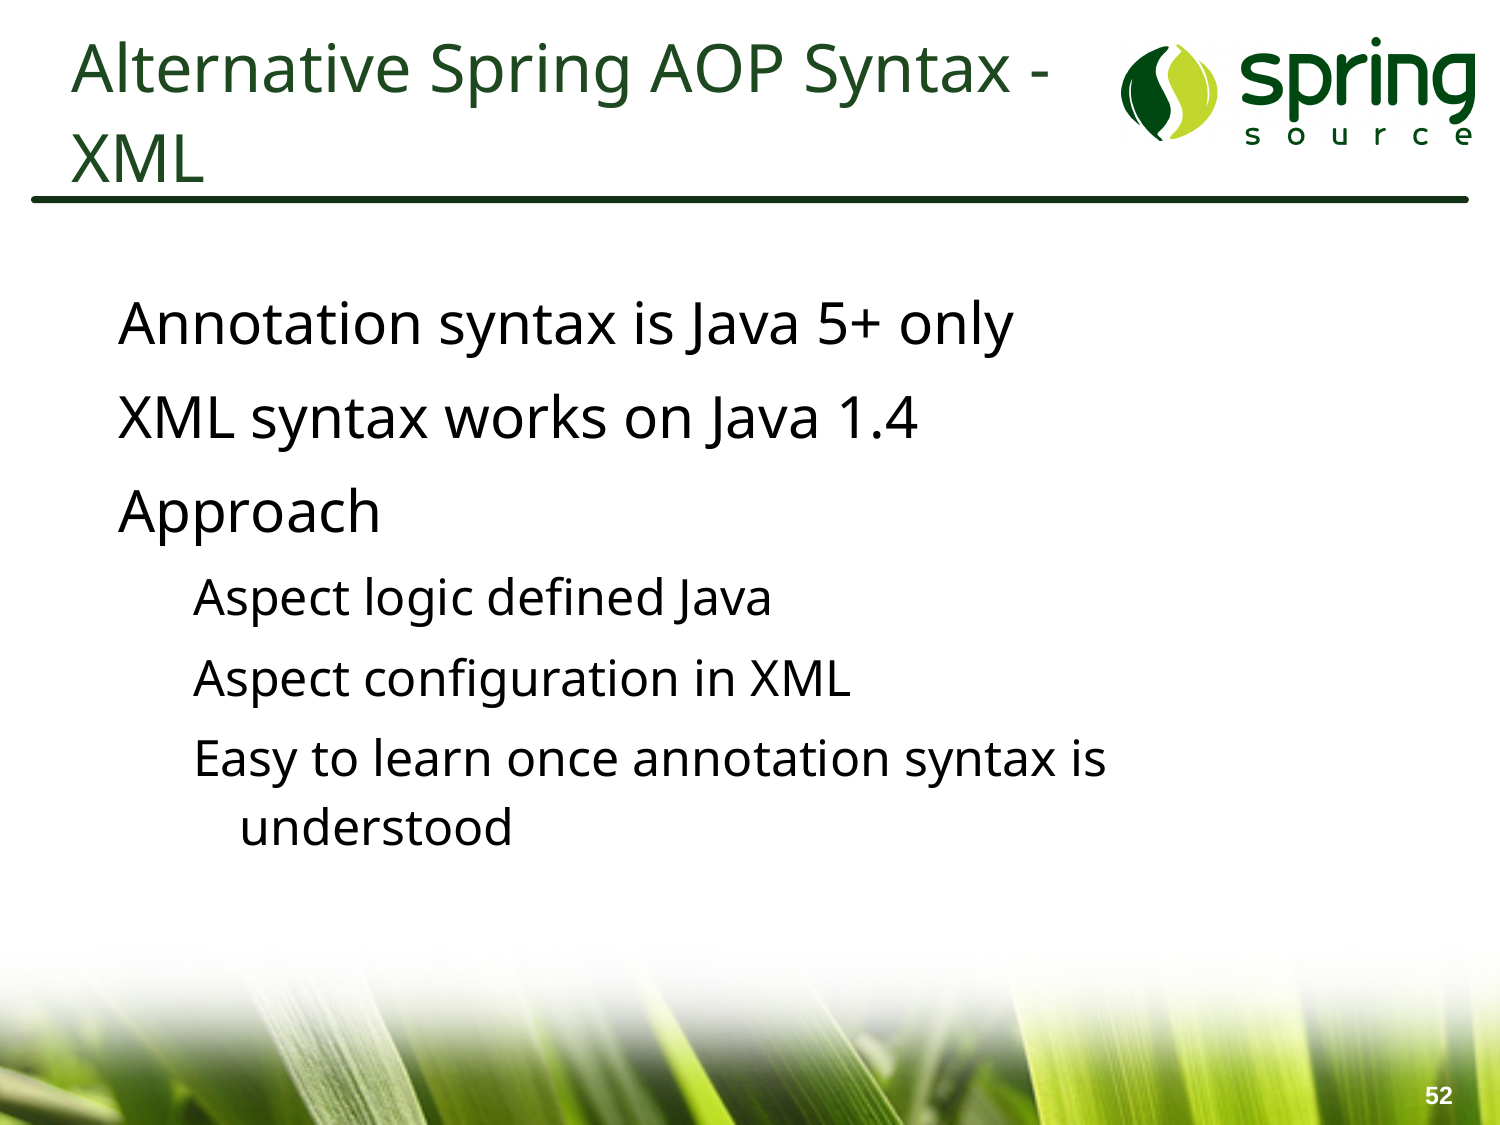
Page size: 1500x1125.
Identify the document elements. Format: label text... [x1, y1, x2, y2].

picture [1121, 37, 1475, 145]
title Alternative Spring AOP Syntax - XML [56, 13, 1089, 191]
picture [0, 944, 1500, 1125]
list Annotation syntax is Java 5+ only XML syntax works on Java 1.4 Approach Aspect logic defined Java Aspect configuration in XML Easy to learn once annotation syntax is understood [103, 275, 1394, 938]
